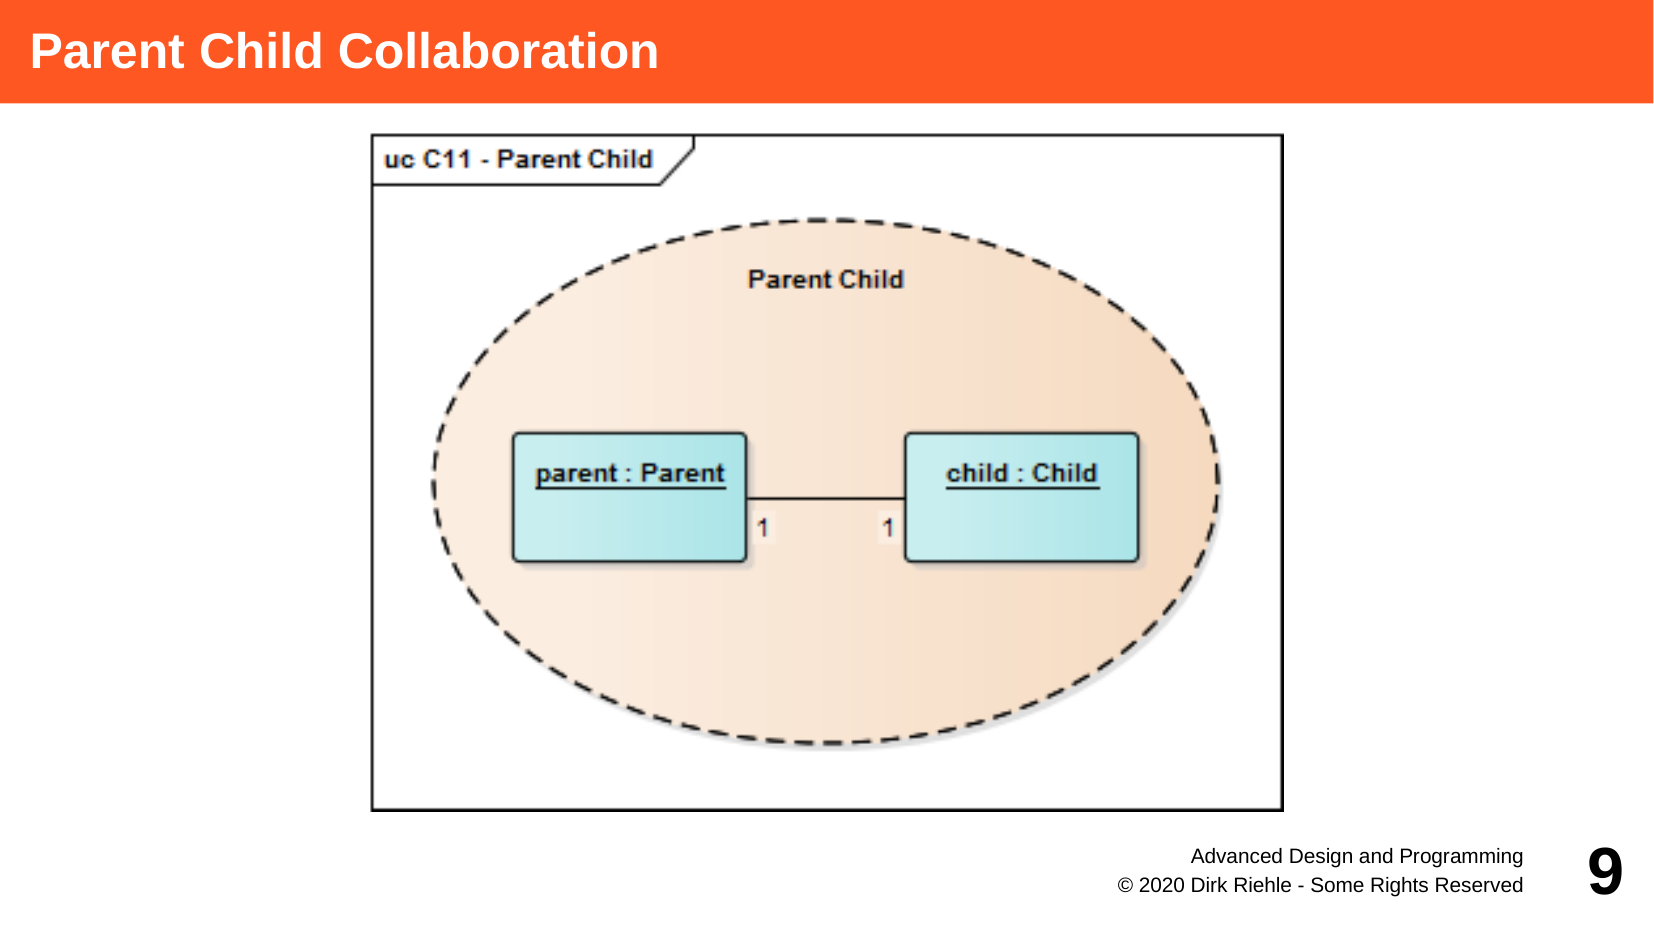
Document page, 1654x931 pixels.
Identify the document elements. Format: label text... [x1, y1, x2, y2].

picture [369, 132, 1284, 813]
title Parent Child Collaboration [0, 0, 1654, 104]
